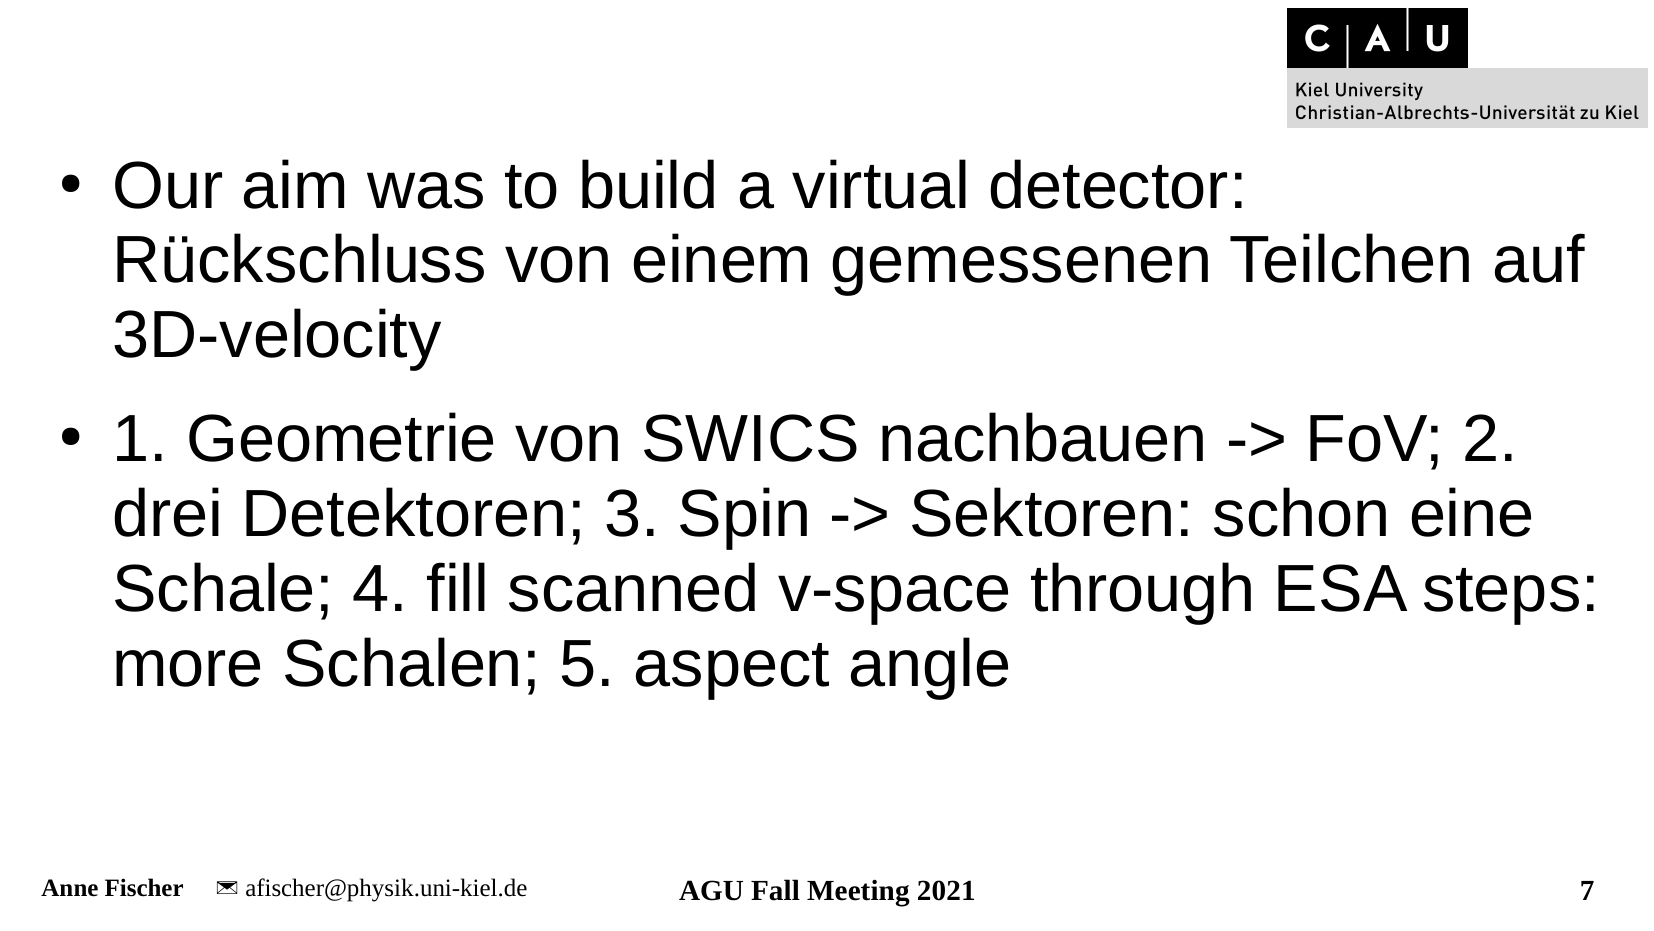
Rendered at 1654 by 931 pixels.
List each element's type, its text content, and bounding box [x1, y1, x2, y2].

list Our aim was to build a virtual detector: Rückschluss von einem gemessenen Teilchen auf 3D-velocity 1. Geometrie von SWICS nachbauen -> FoV; 2. drei Detektoren; 3. Spin -> Sektoren: schon eine Schale; 4. fill scanned v-space through ESA steps: more Schalen; 5. aspect angle [41, 147, 1625, 845]
picture [1287, 8, 1648, 128]
